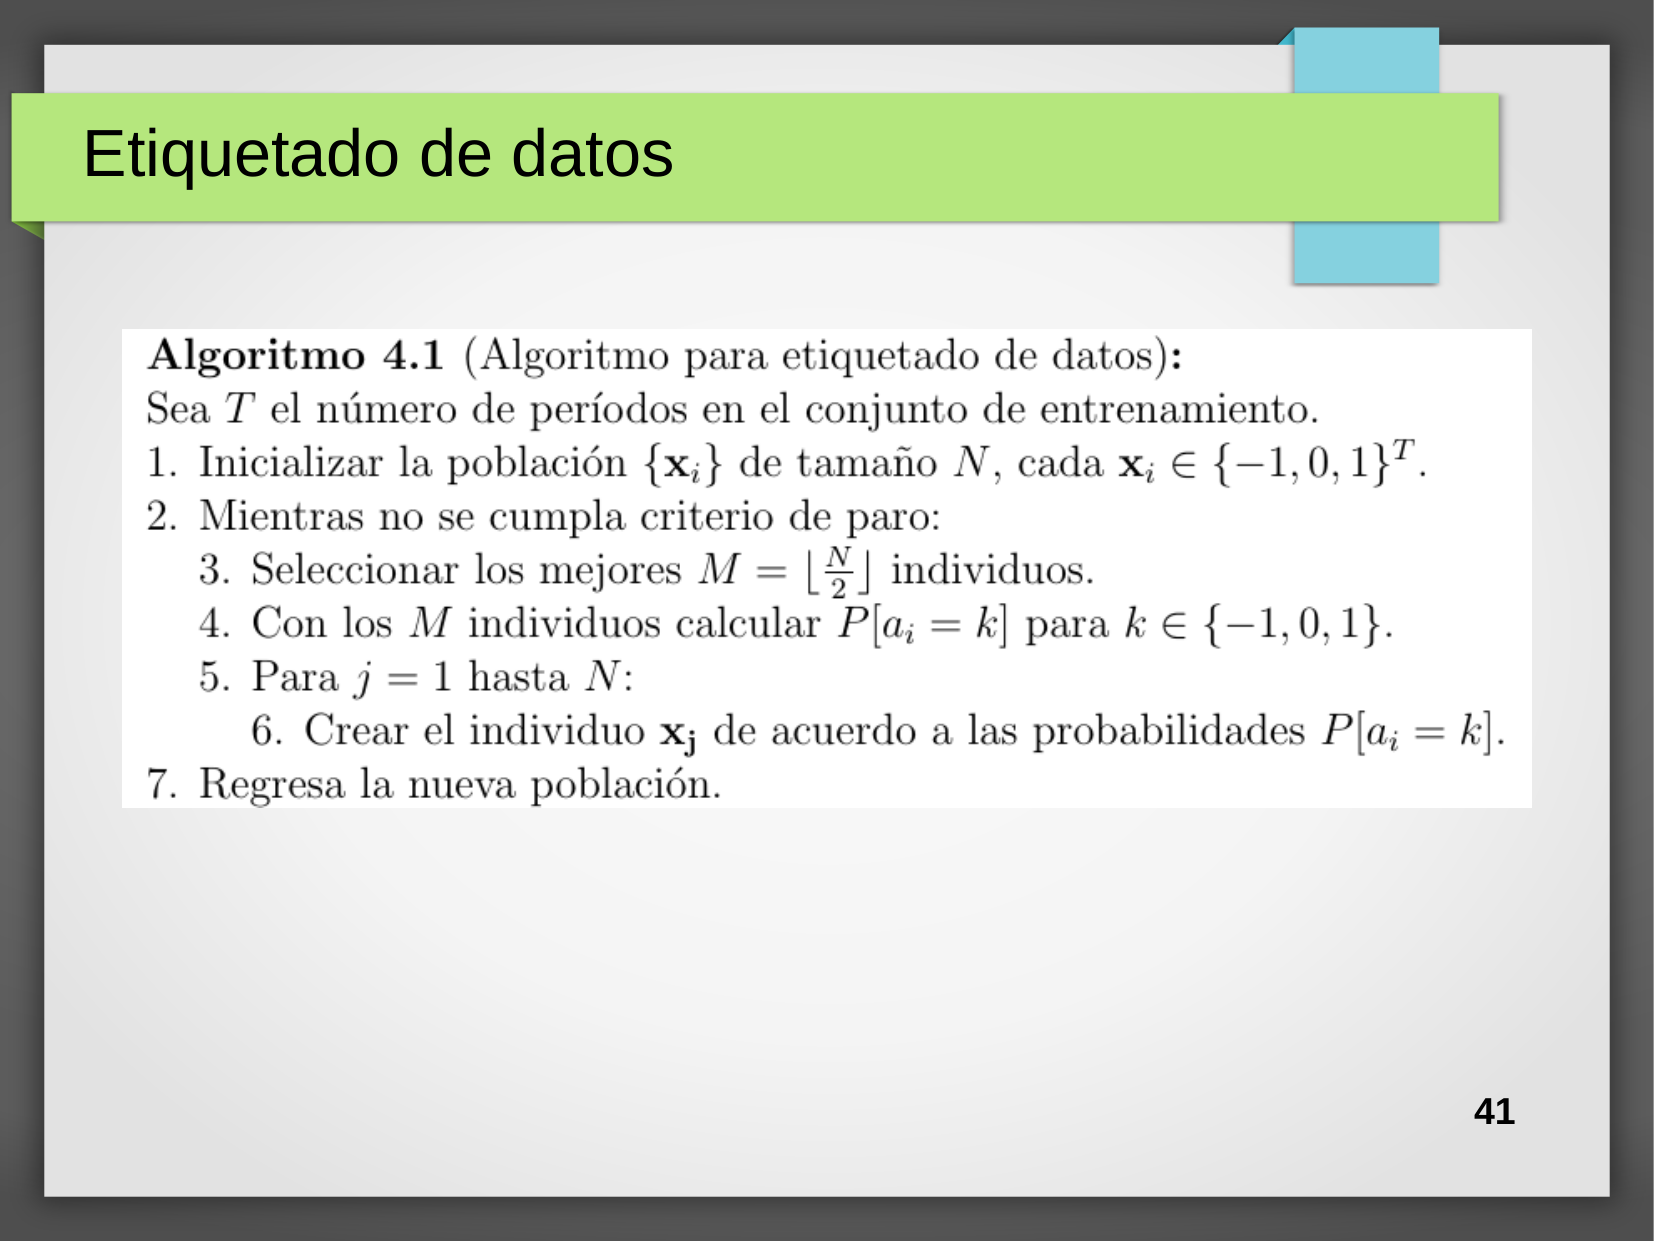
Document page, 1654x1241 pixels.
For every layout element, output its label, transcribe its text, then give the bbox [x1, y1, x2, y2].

picture [0, 0, 1654, 1241]
title Etiquetado de datos [82, 79, 1501, 229]
text_box <number> [1459, 1083, 1654, 1154]
